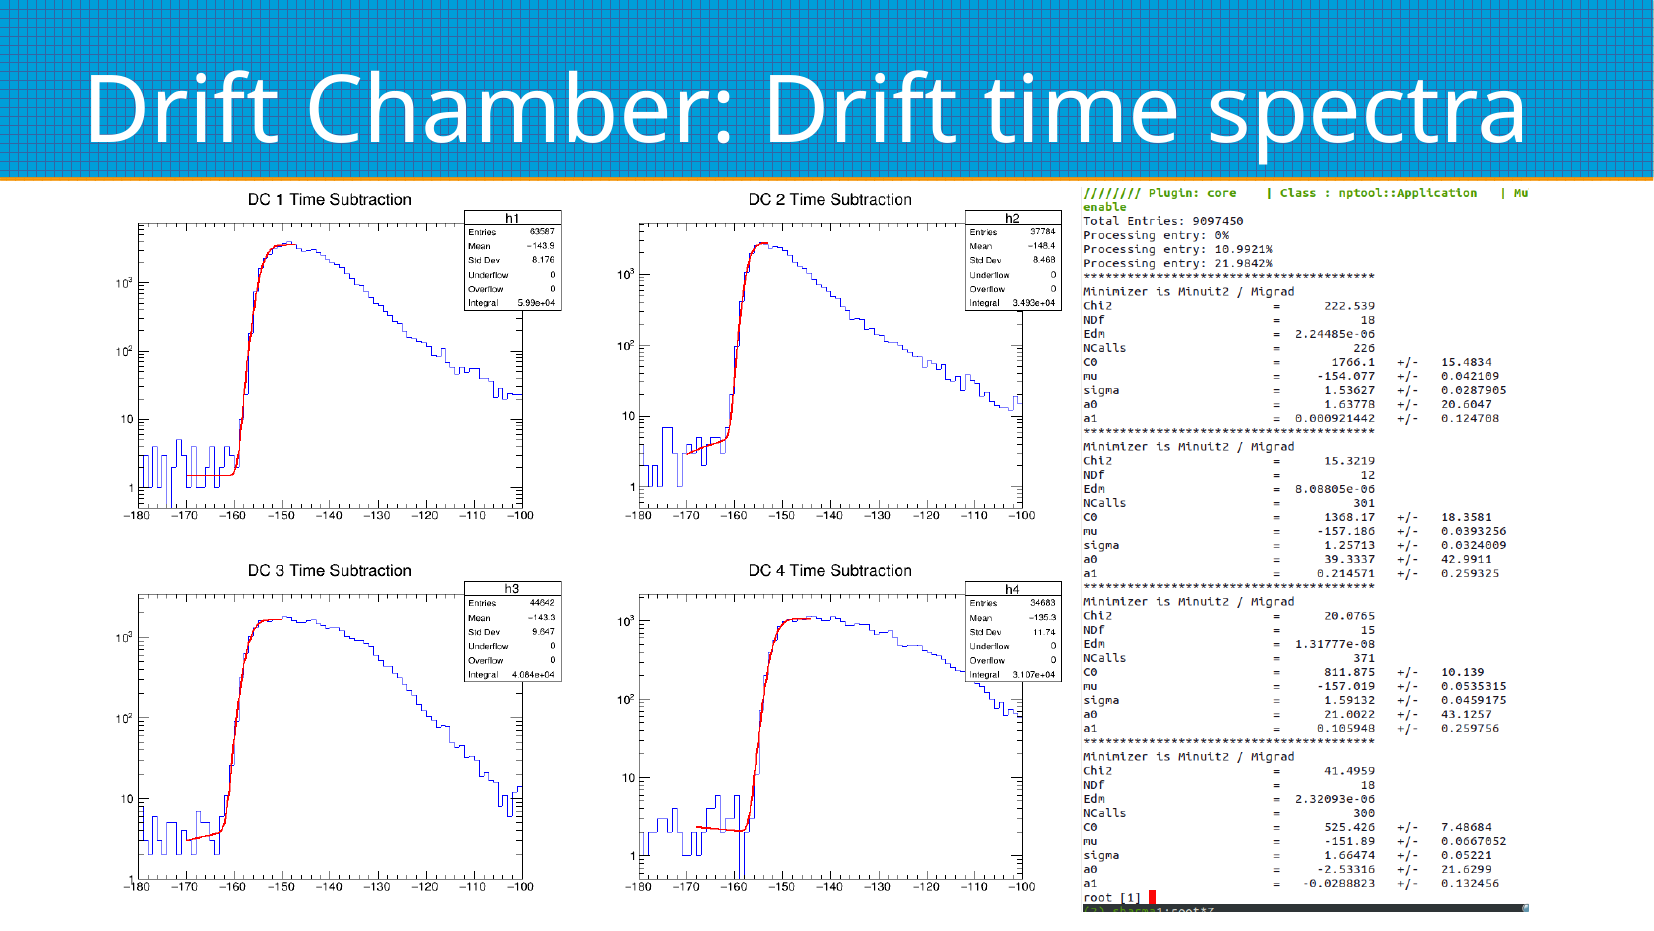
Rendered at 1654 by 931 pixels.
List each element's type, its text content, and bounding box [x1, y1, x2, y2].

picture [106, 187, 1529, 912]
title Drift Chamber: Drift time spectra [82, 14, 1571, 171]
